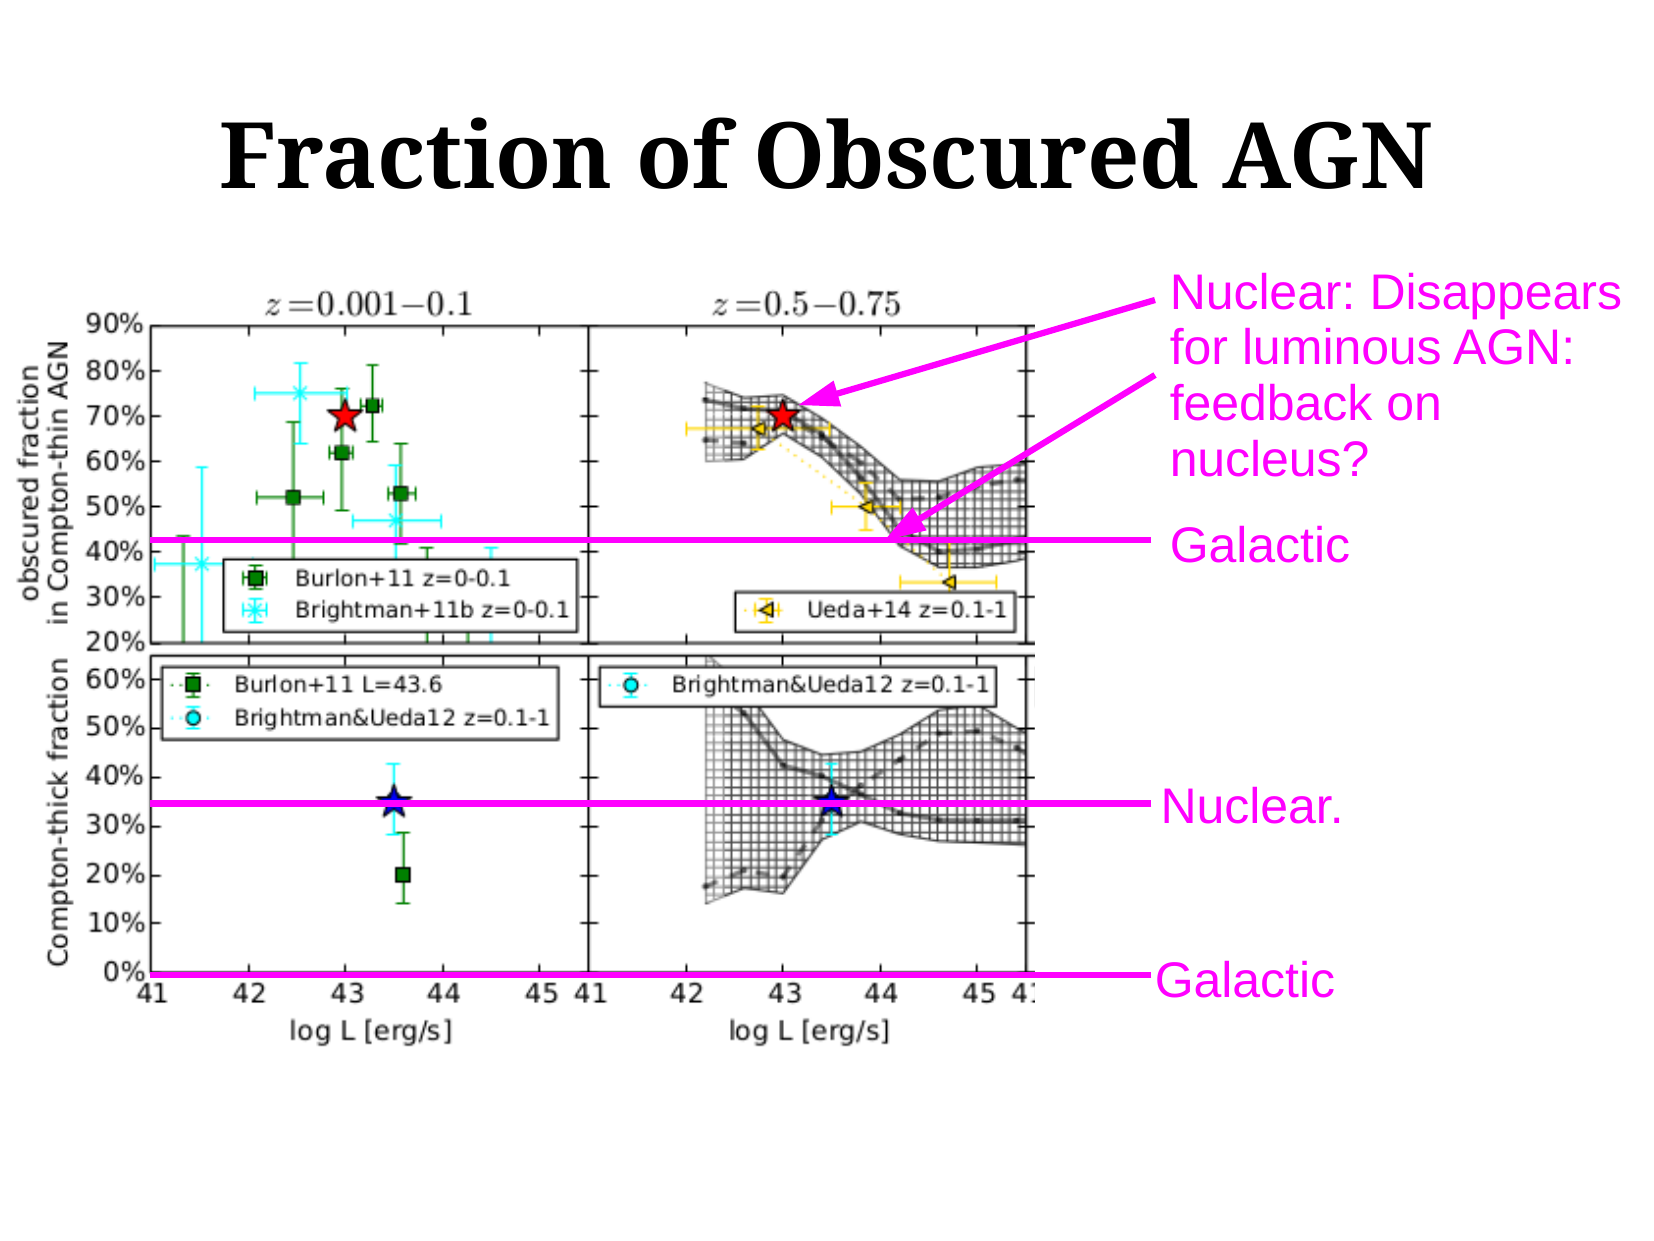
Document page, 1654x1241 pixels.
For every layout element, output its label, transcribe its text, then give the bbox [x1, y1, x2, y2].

text_box Galactic [1155, 542, 1654, 721]
text_box Nuclear. [1145, 770, 1654, 945]
text_box Galactic [1140, 945, 1654, 1231]
title Fraction of Obscured AGN [82, 49, 1571, 257]
picture [13, 285, 1036, 1062]
picture [903, 453, 1036, 537]
text_box Nuclear: Disappears for luminous AGN: feedback on nucleus? [1155, 256, 1654, 542]
